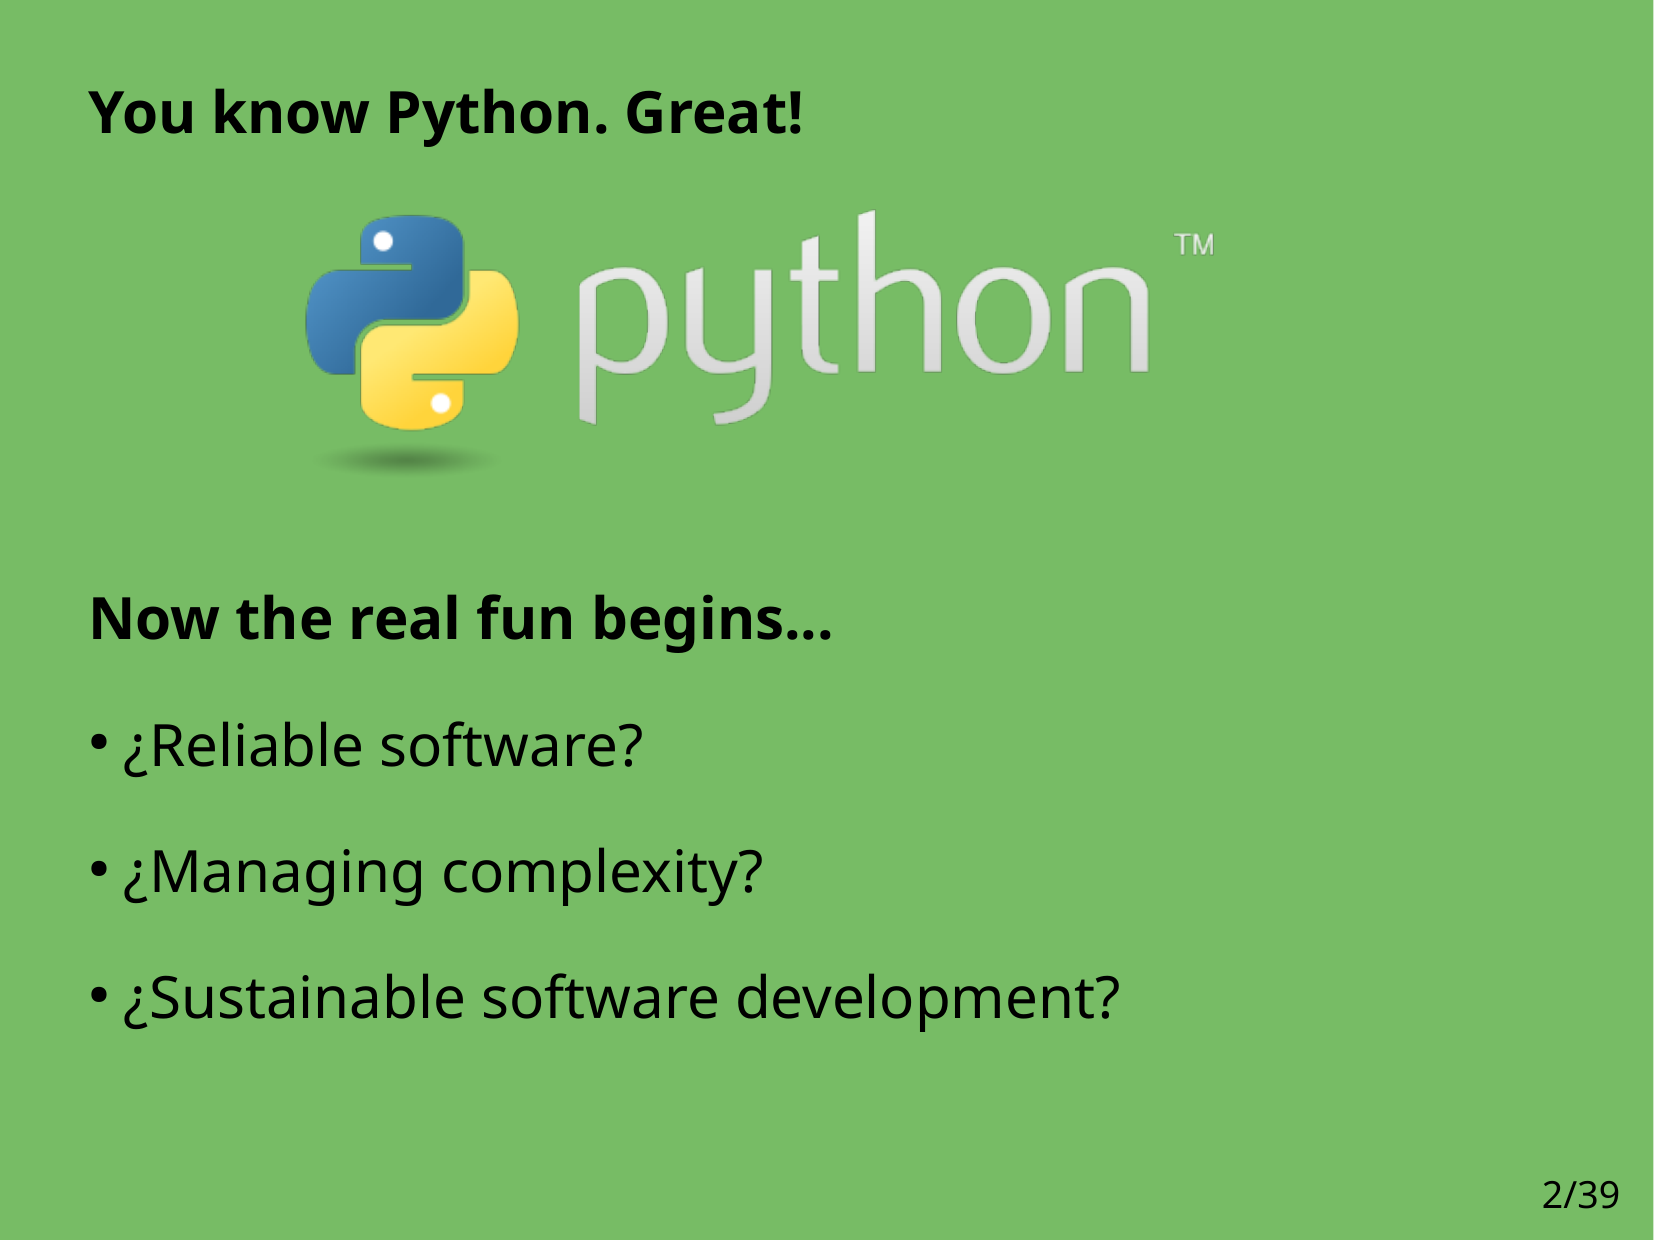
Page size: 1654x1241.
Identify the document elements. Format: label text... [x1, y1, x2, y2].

picture [280, 178, 1374, 488]
list You know Python. Great! Now the real fun begins... ¿Reliable software? ¿Managing complexity? ¿Sustainable software development? [0, 0, 1654, 1241]
